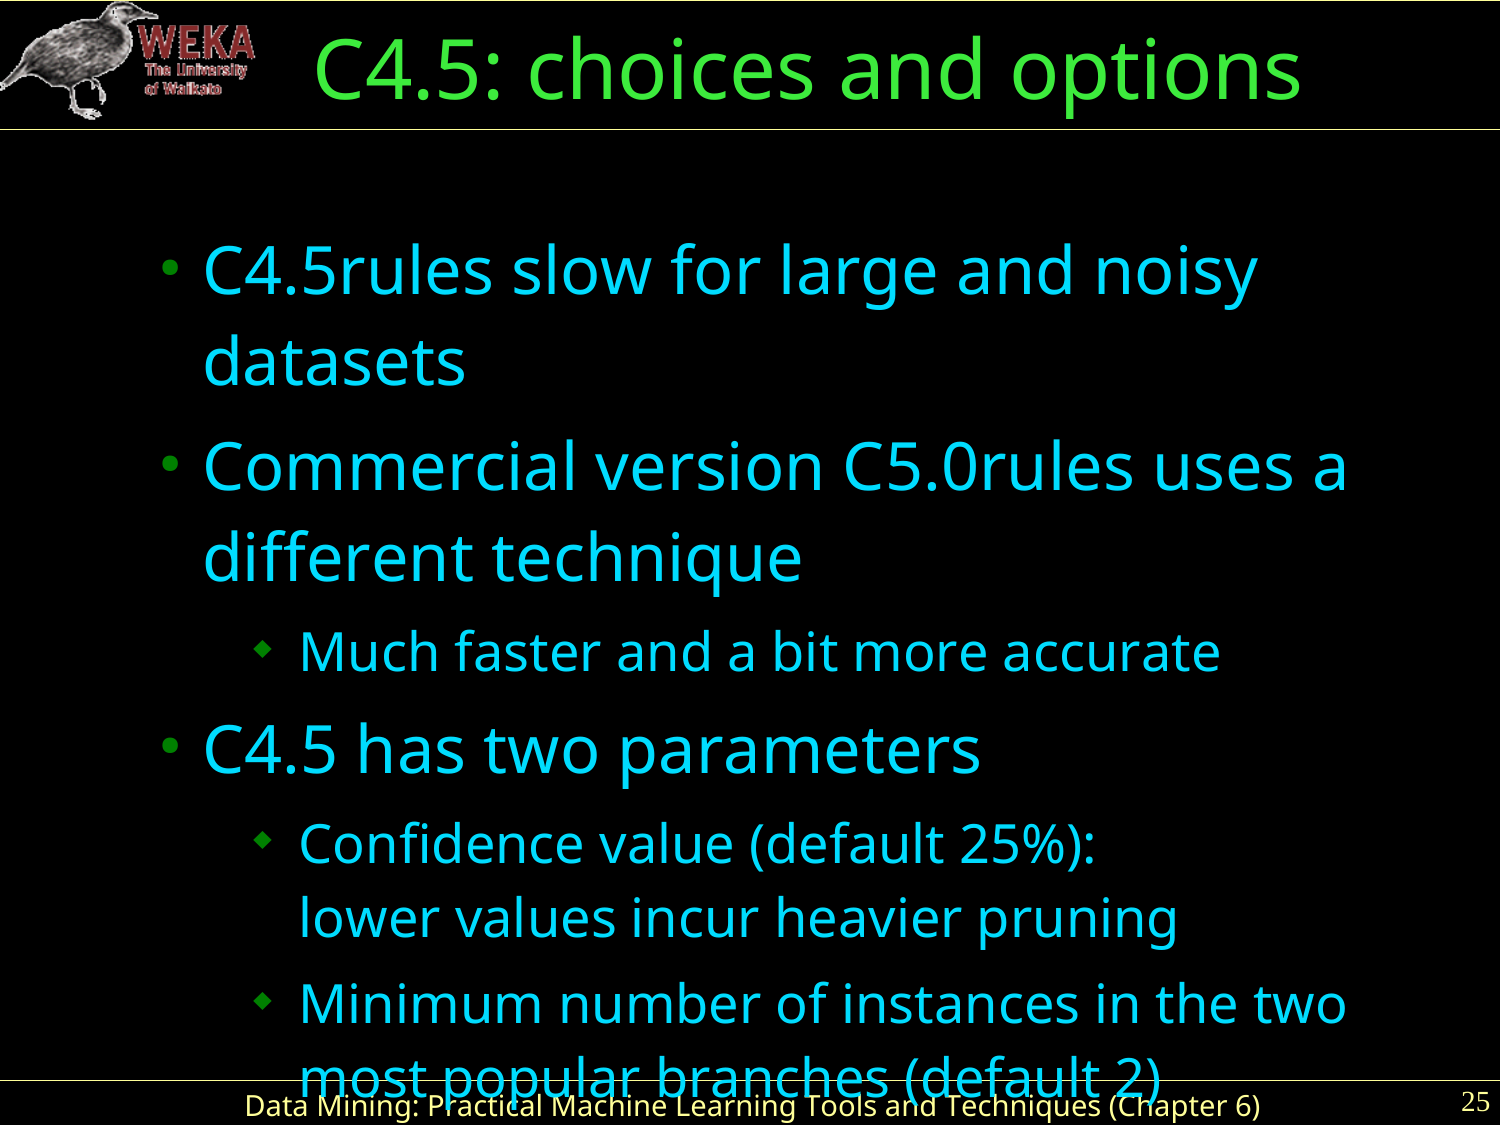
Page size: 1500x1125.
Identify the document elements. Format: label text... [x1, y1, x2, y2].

list C4.5rules slow for large and noisy datasets Commercial version C5.0rules uses a different technique Much faster and a bit more accurate C4.5 has two parameters Confidence value (default 25%): lower values incur heavier pruning Minimum number of instances in the two most popular branches (default 2) [144, 216, 1383, 899]
picture [0, 1, 266, 129]
title C4.5: choices and options [297, 0, 1500, 148]
